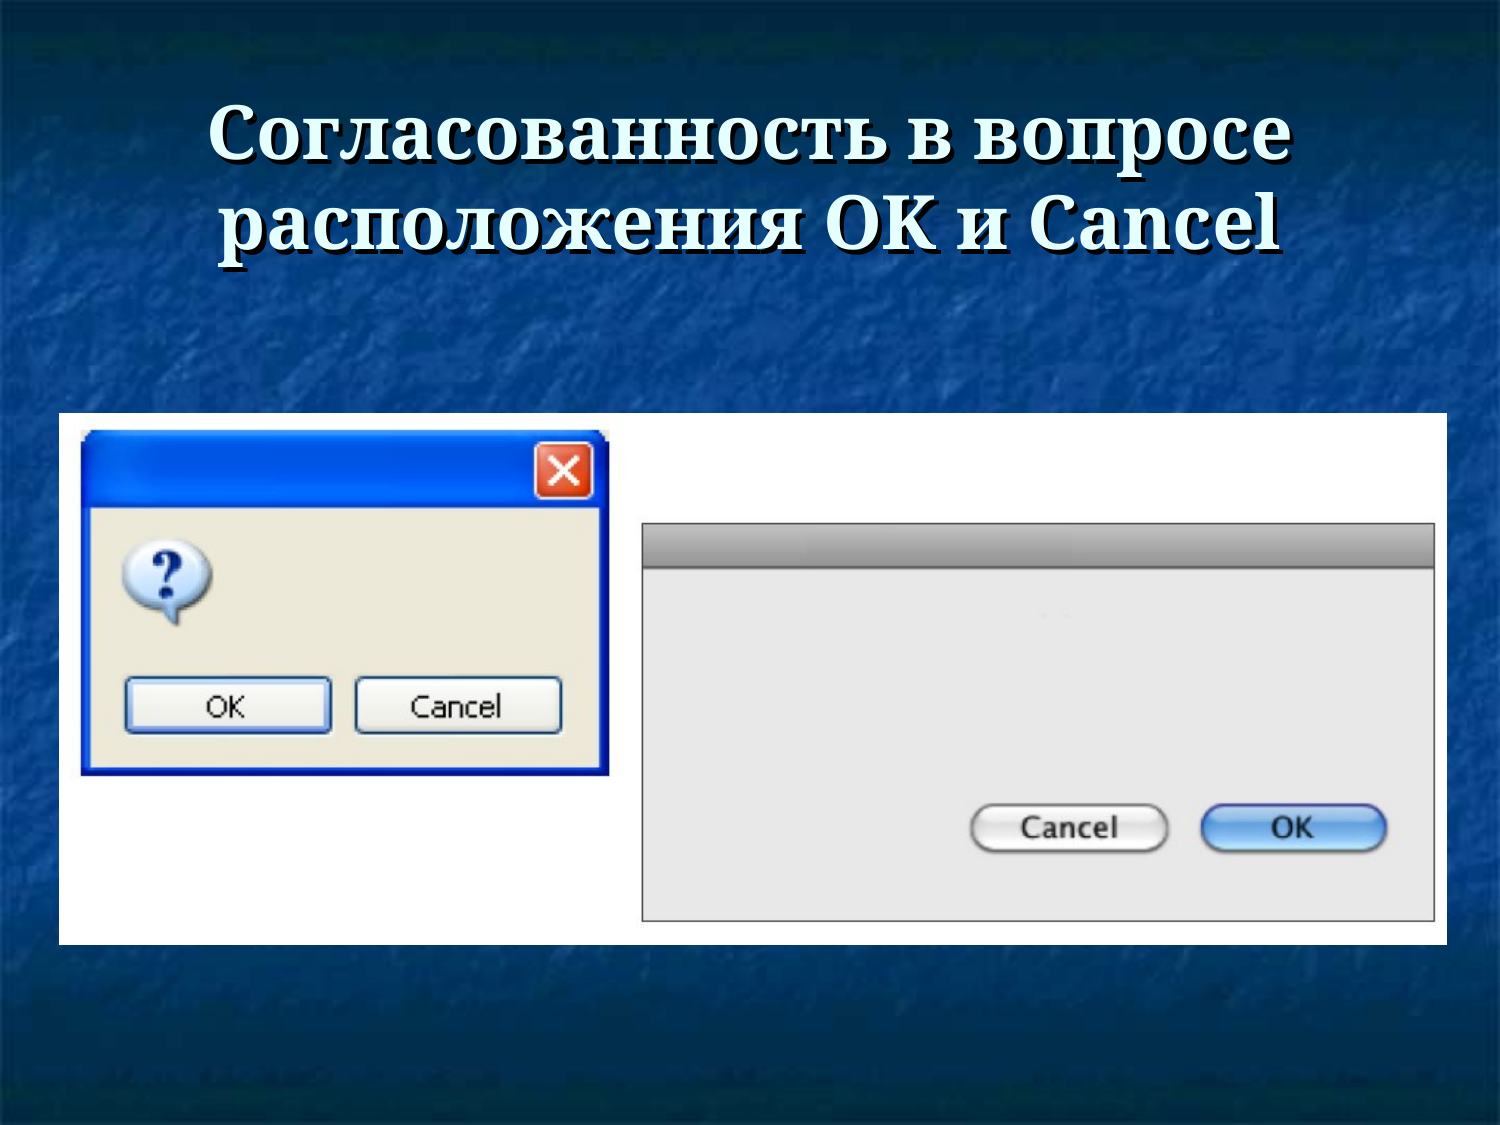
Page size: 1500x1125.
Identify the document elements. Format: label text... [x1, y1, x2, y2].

title Согласованность в вопросе расположения OK и Cancel [75, 57, 1426, 293]
picture [0, 0, 1500, 1125]
